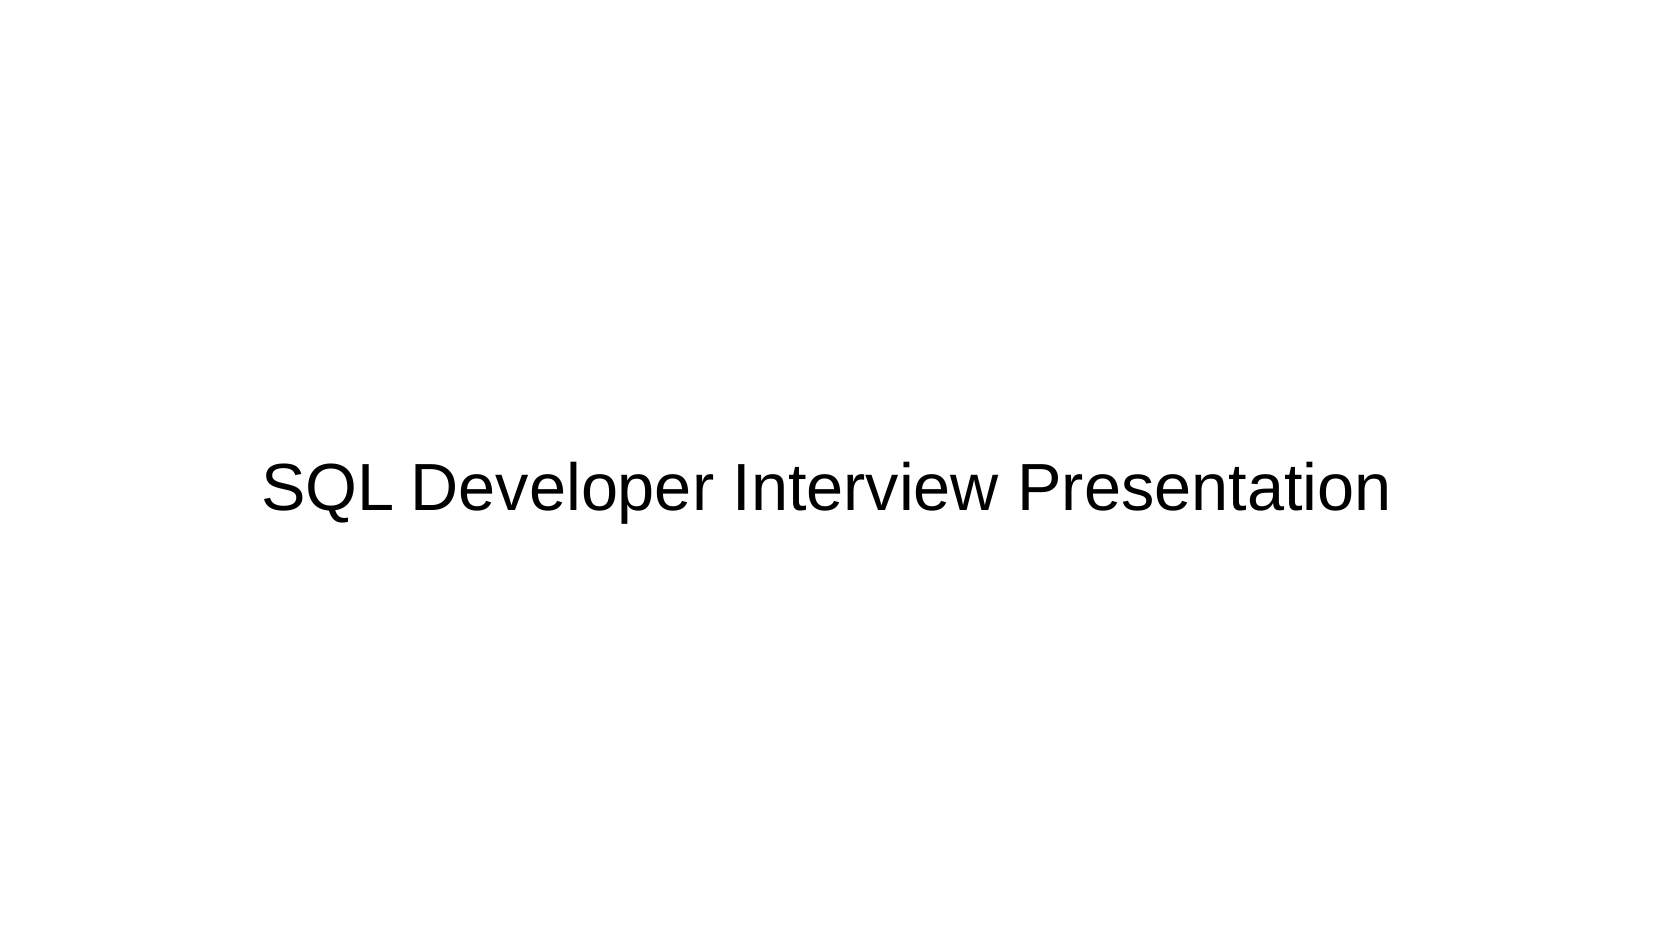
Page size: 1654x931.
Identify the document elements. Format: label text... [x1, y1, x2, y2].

subtitle SQL Developer Interview Presentation [82, 217, 1571, 758]
